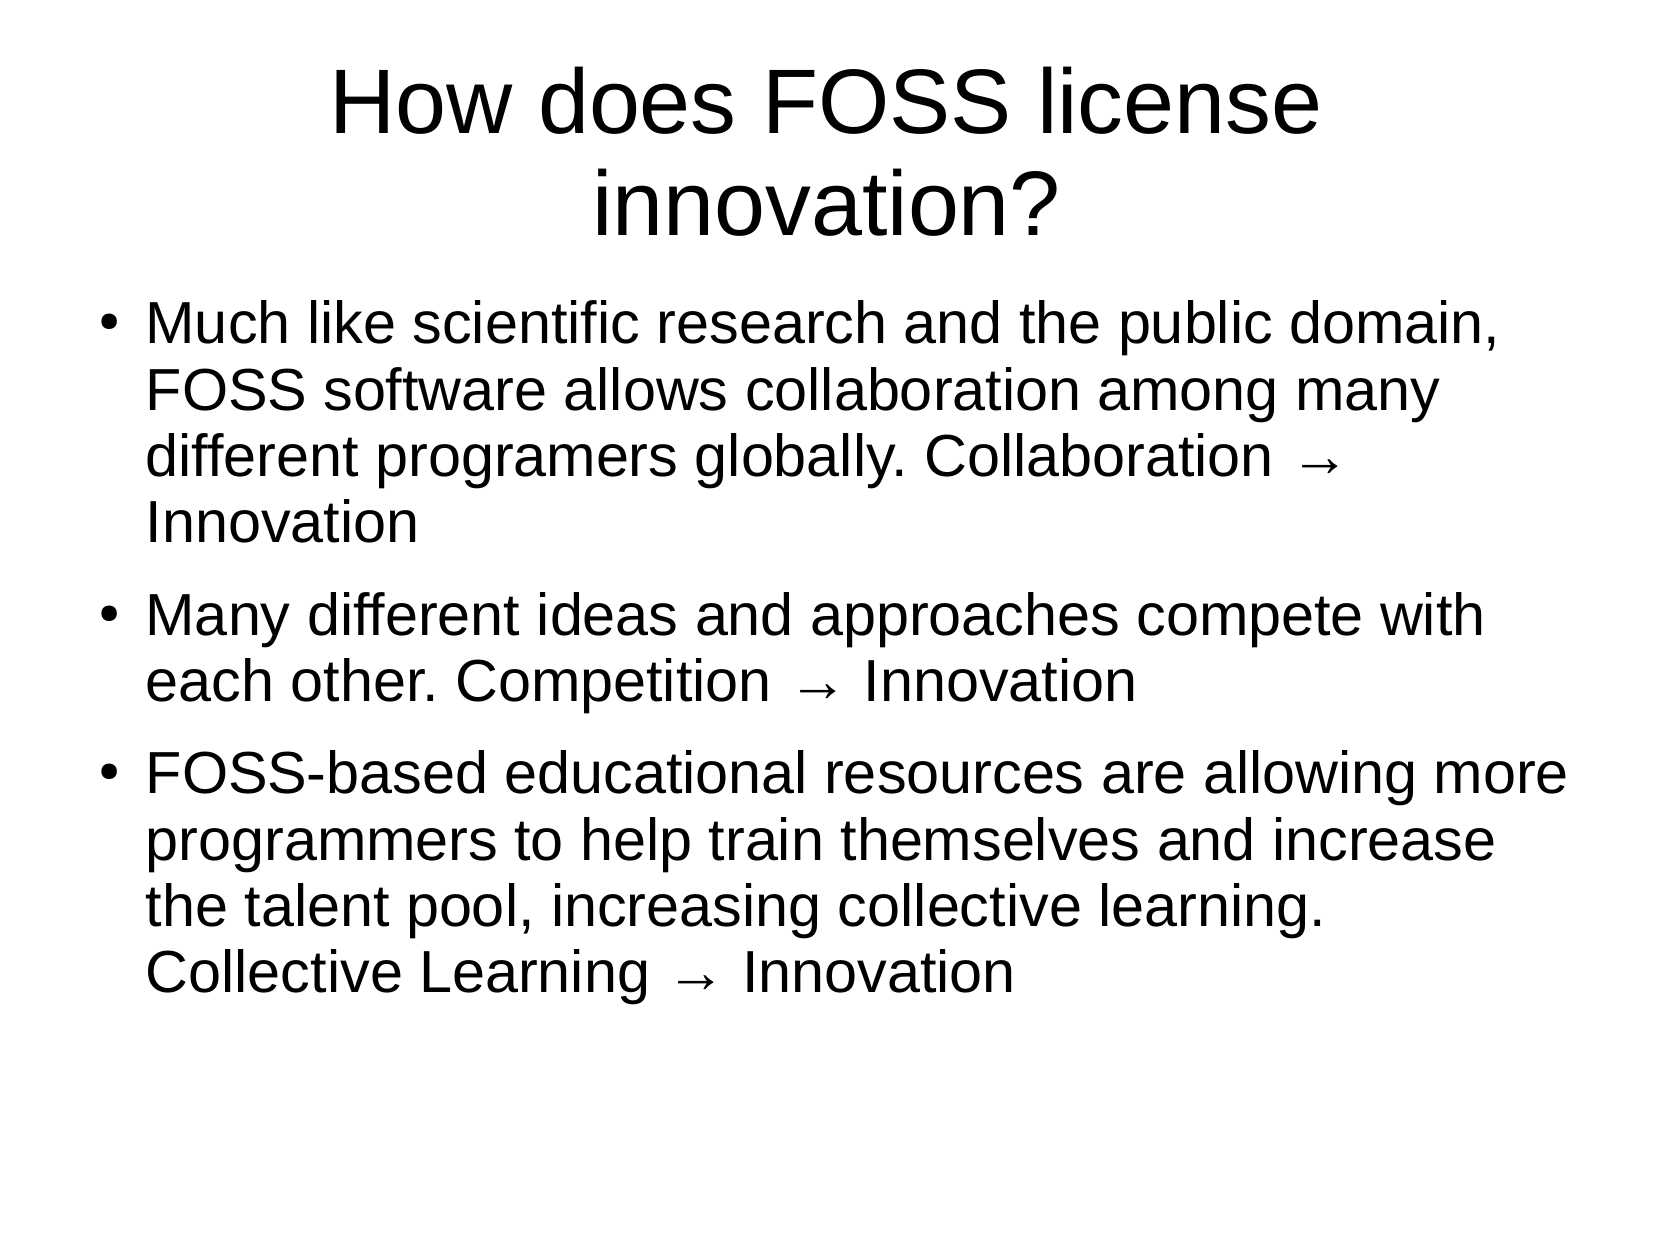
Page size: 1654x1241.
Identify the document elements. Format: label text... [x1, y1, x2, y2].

title How does FOSS license innovation? [82, 49, 1571, 257]
list Much like scientific research and the public domain, FOSS software allows collaboration among many different programers globally. Collaboration → Innovation Many different ideas and approaches compete with each other. Competition → Innovation FOSS-based educational resources are allowing more programmers to help train themselves and increase the talent pool, increasing collective learning. Collective Learning → Innovation [82, 290, 1571, 1010]
